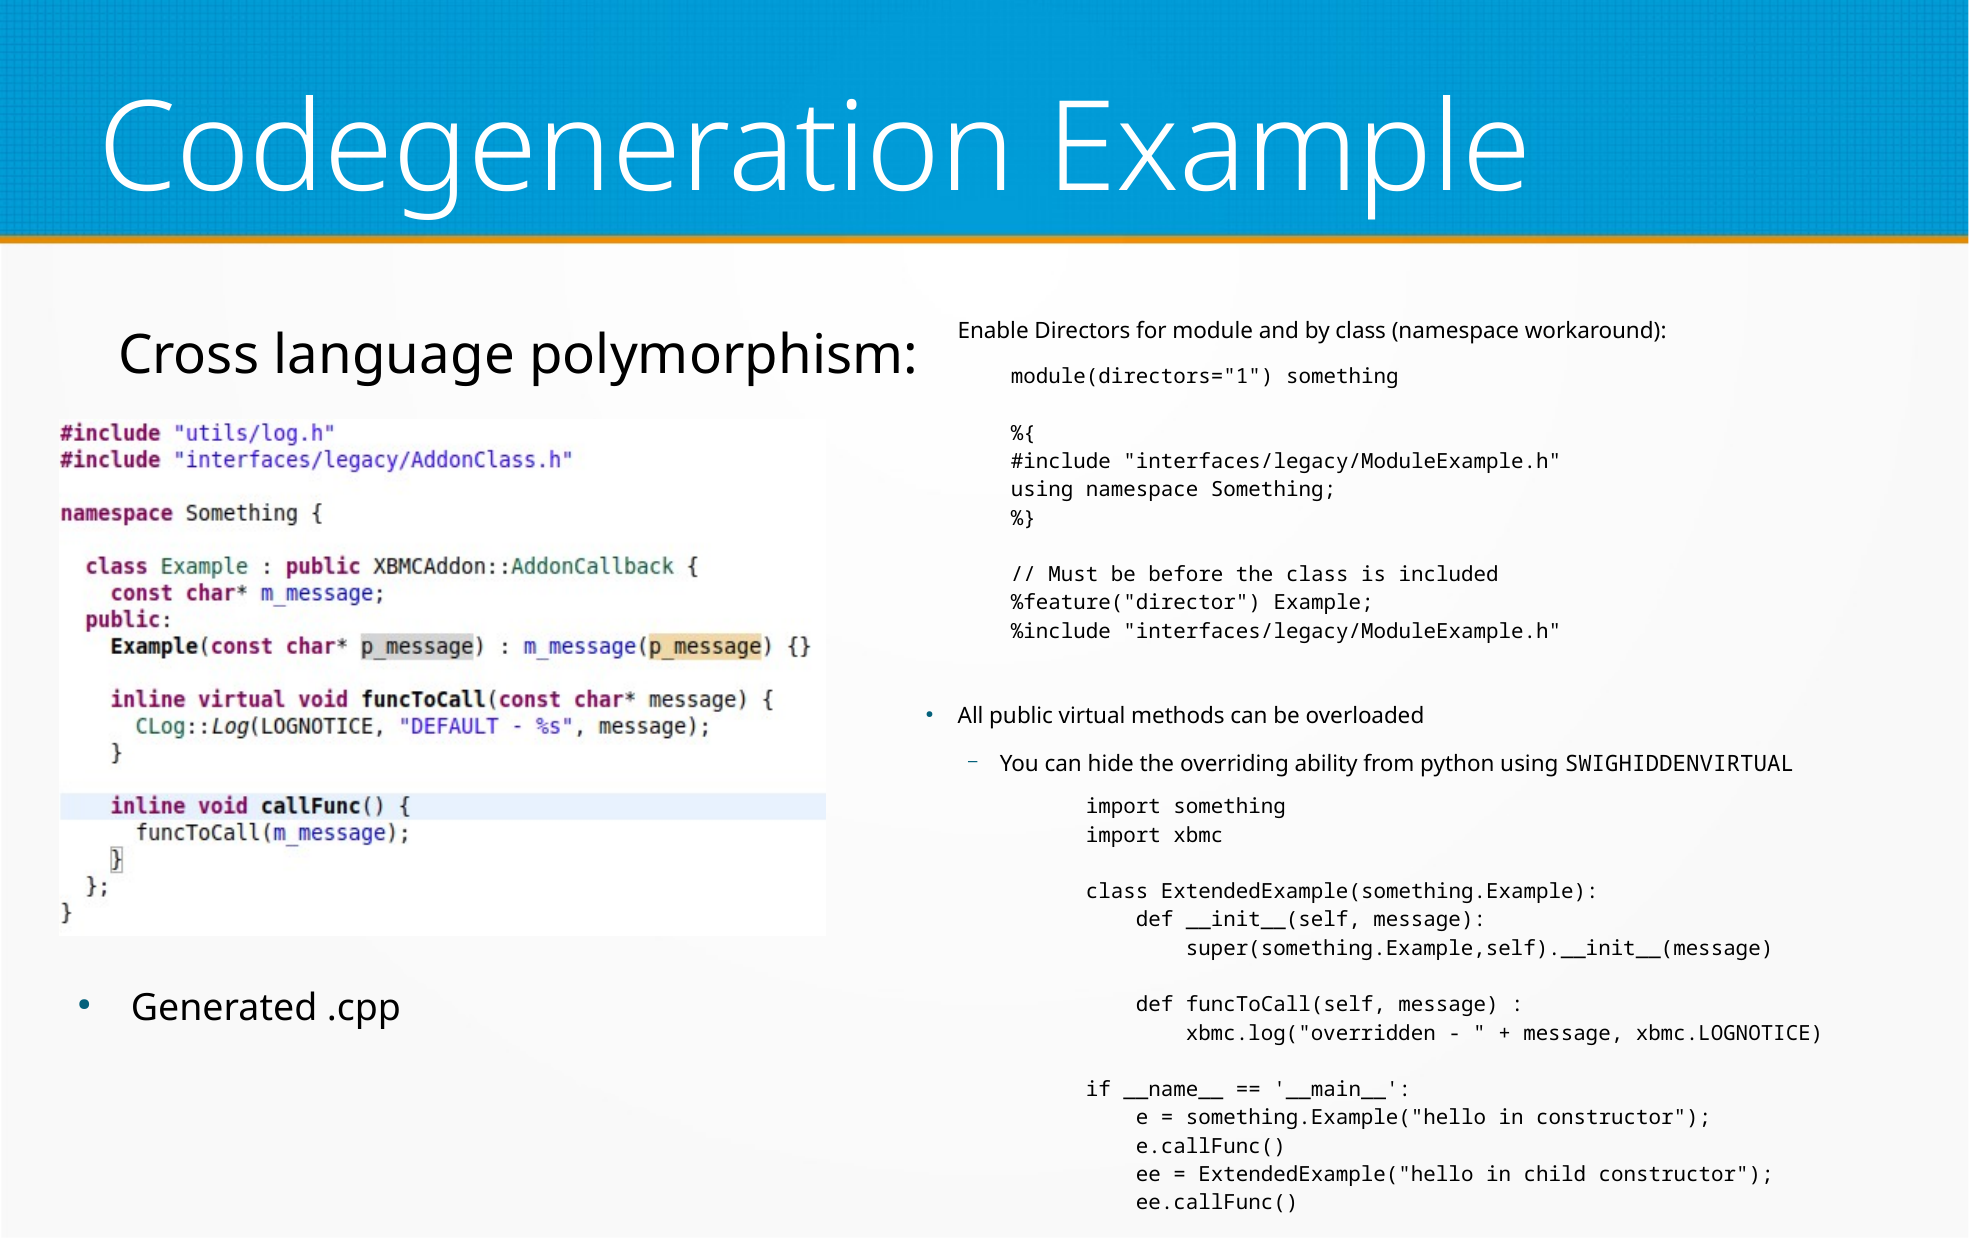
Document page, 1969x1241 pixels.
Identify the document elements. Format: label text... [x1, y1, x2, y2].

list Cross language polymorphism: [60, 315, 915, 391]
list Enable Directors for module and by class (namespace workaround): All public virtual methods can be overloaded You can hide the overriding ability from python using SWIGHIDDENVIRTUAL [915, 315, 1951, 781]
title Codegeneration Example [98, 19, 1870, 227]
list Generated .cpp [60, 900, 1080, 1171]
text_box import something import xbmc class ExtendedExample(something.Example): def __init__(self, message): super(something.Example,self).__init__(message) def funcToCall(self, message) : xbmc.log("overridden - " + message, xbmc.LOGNOTICE) if __name__ == '__main__': e = something.Example("hello in constructor"); e.callFunc() ee = ExtendedExample("hello in child constructor"); ee.callFunc() [1080, 805, 1891, 1231]
text_box module(directors="1") something %{ #include "interfaces/legacy/ModuleExample.h" using namespace Something; %} // Must be before the class is included %feature("director") Example; %include "interfaces/legacy/ModuleExample.h" [1005, 375, 1726, 631]
picture [0, 233, 1969, 1241]
